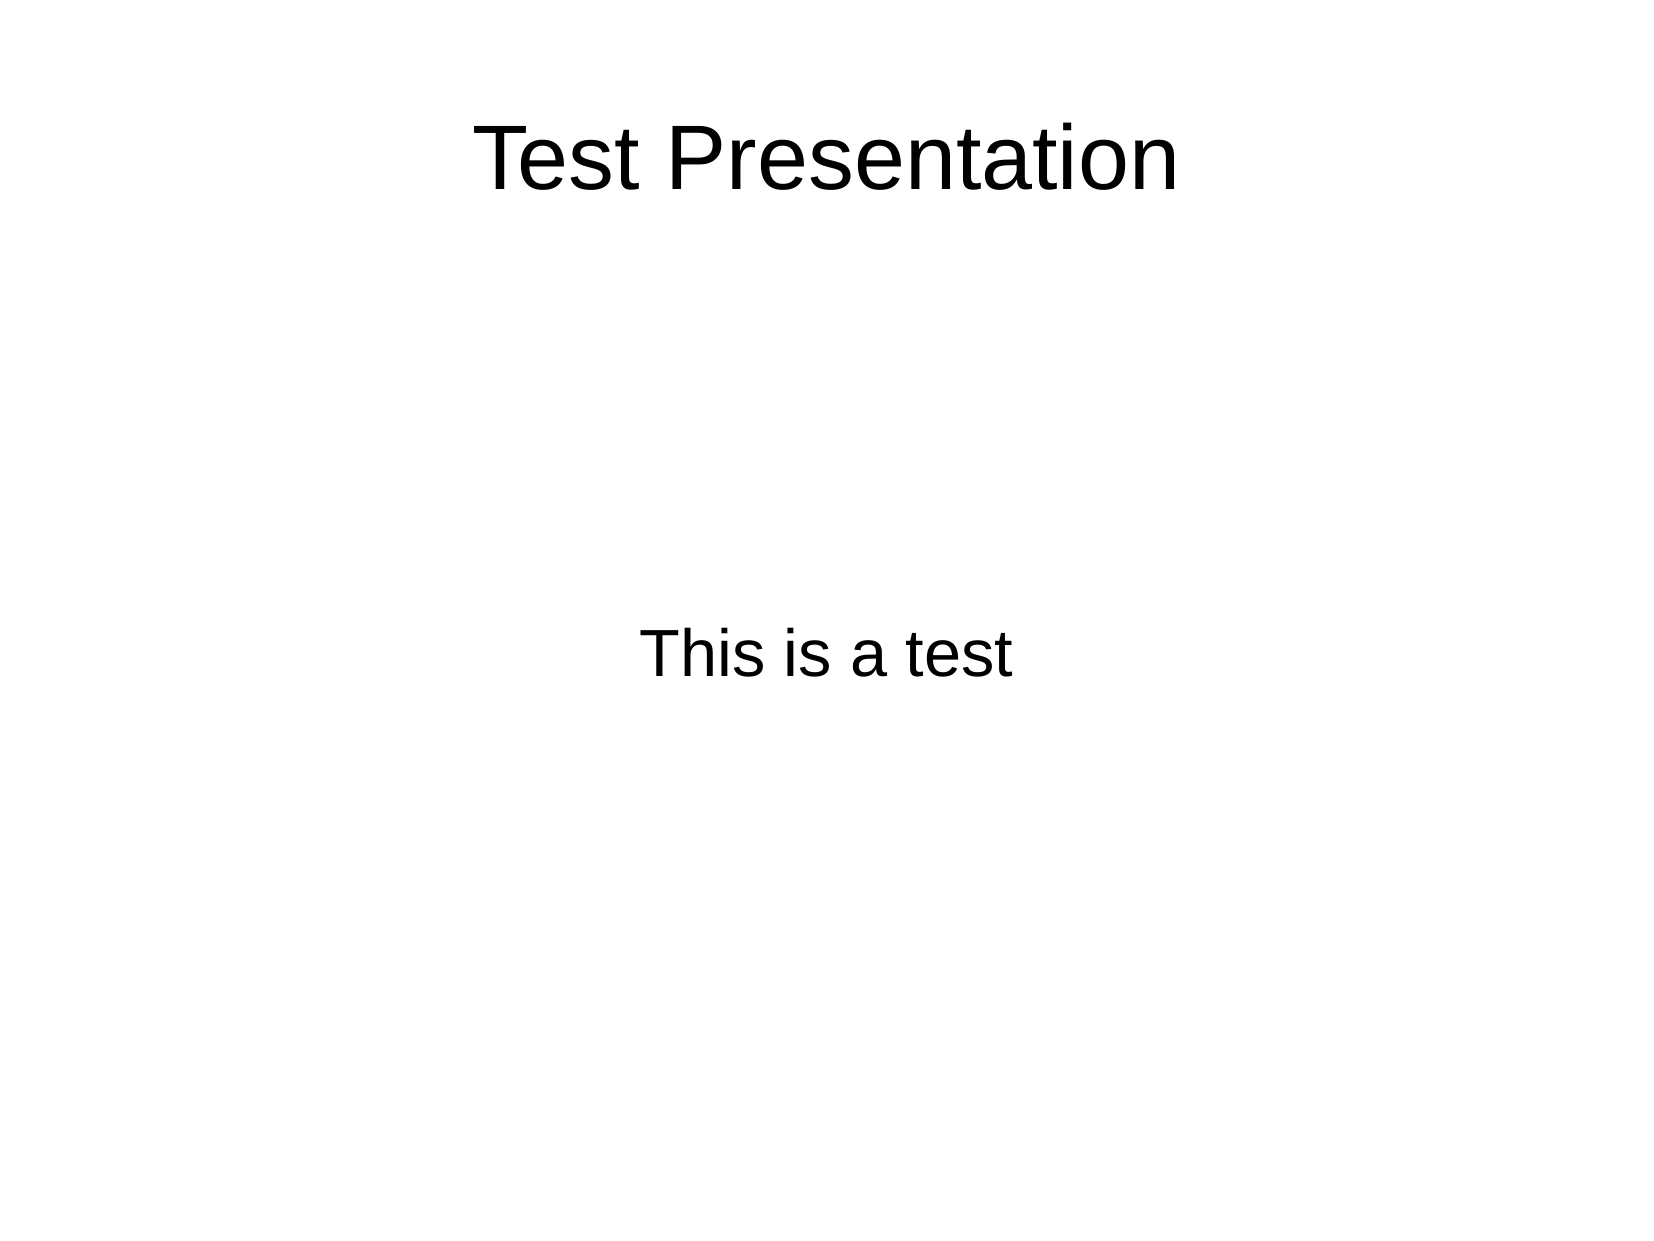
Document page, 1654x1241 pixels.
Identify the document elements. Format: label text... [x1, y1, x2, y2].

text_box This is a test [82, 290, 1571, 1010]
text_box Test Presentation [82, 49, 1571, 257]
